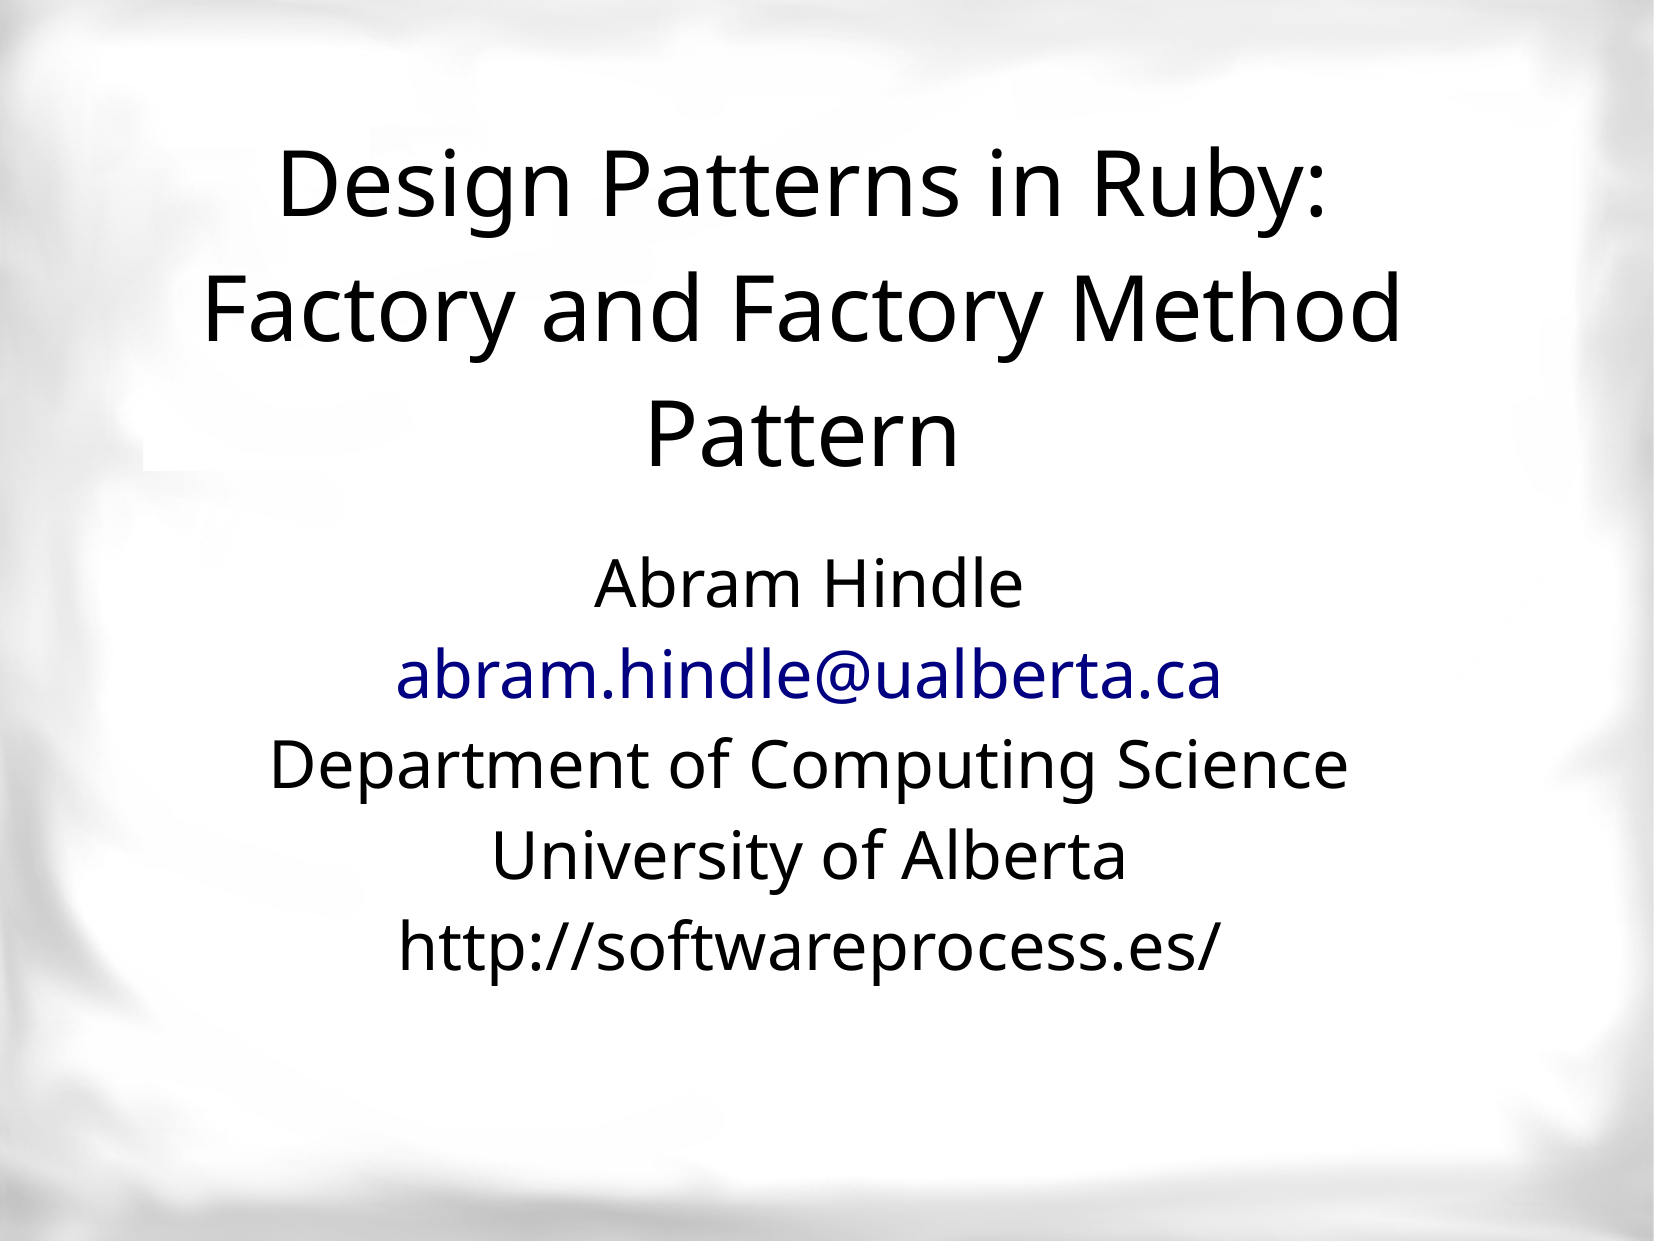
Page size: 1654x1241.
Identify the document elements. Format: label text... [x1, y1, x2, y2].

picture [0, 0, 1654, 1241]
title Design Patterns in Ruby: Factory and Factory Method Pattern [59, 152, 1548, 461]
subtitle Abram Hindle abram.hindle@ualberta.ca Department of Computing Science University of Alberta http://softwareprocess.es/ [82, 448, 1538, 1169]
